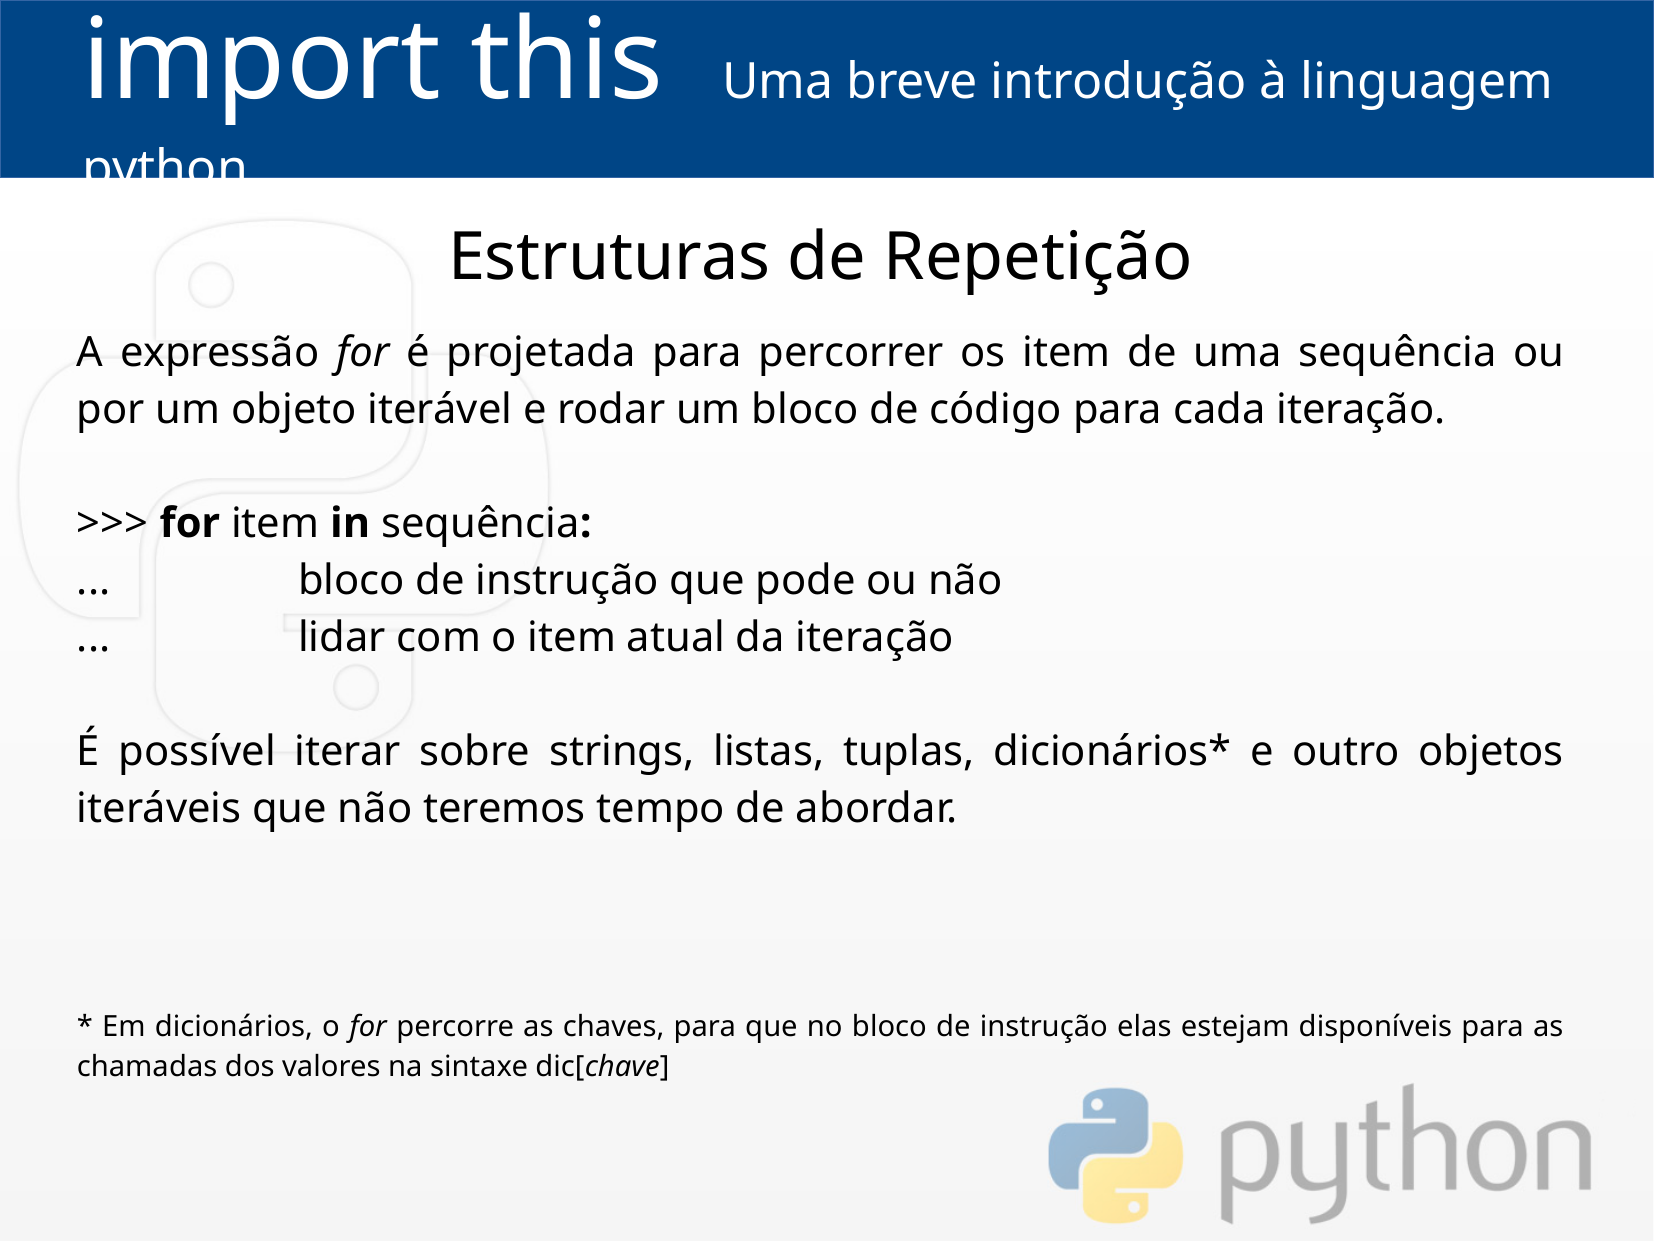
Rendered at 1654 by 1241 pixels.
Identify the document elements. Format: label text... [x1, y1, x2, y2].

text_box Estruturas de Repetição [106, 200, 1536, 296]
text_box [0, 0, 1654, 178]
title import this Uma breve introdução à linguagem python [82, 1, 1571, 178]
subtitle A expressão for é projetada para percorrer os item de uma sequência ou por um objeto iterável e rodar um bloco de código para cada iteração. >>> for item in sequência: ... bloco de instrução que pode ou não ... lidar com o item atual da iteração É possível iterar sobre strings, listas, tuplas, dicionários* e outro objetos iteráveis que não teremos tempo de abordar. * Em dicionários, o for percorre as chaves, para que no bloco de instrução elas estejam disponíveis para as chamadas dos valores na sintaxe dic[chave] [76, 295, 1565, 1151]
picture [0, 200, 1654, 1241]
